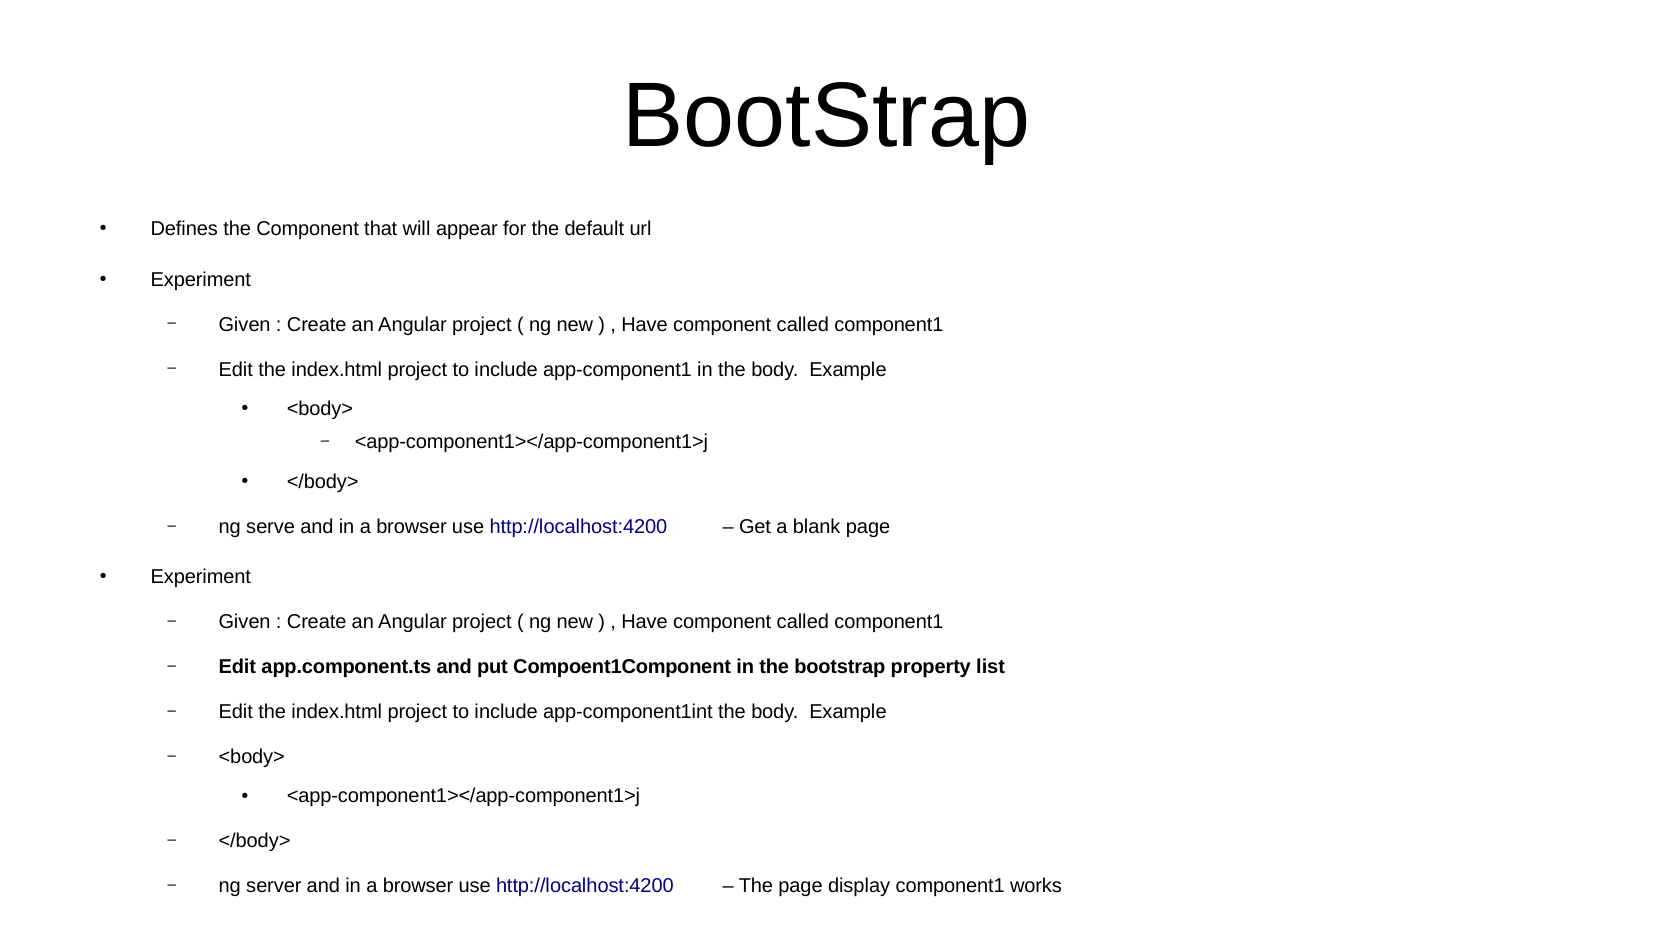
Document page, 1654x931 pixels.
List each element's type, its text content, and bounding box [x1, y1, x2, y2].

list Defines the Component that will appear for the default url Experiment Given : Create an Angular project ( ng new ) , Have component called component1 Edit the index.html project to include app-component1 in the body. Example <body> <app-component1></app-component1>j </body> ng serve and in a browser use http://localhost:4200 – Get a blank page Experiment Given : Create an Angular project ( ng new ) , Have component called component1 Edit app.component.ts and put Compoent1Component in the bootstrap property list Edit the index.html project to include app-component1int the body. Example <body> <app-component1></app-component1>j </body> ng server and in a browser use http://localhost:4200 – The page display component1 works [82, 217, 1571, 901]
title BootStrap [82, 37, 1571, 193]
